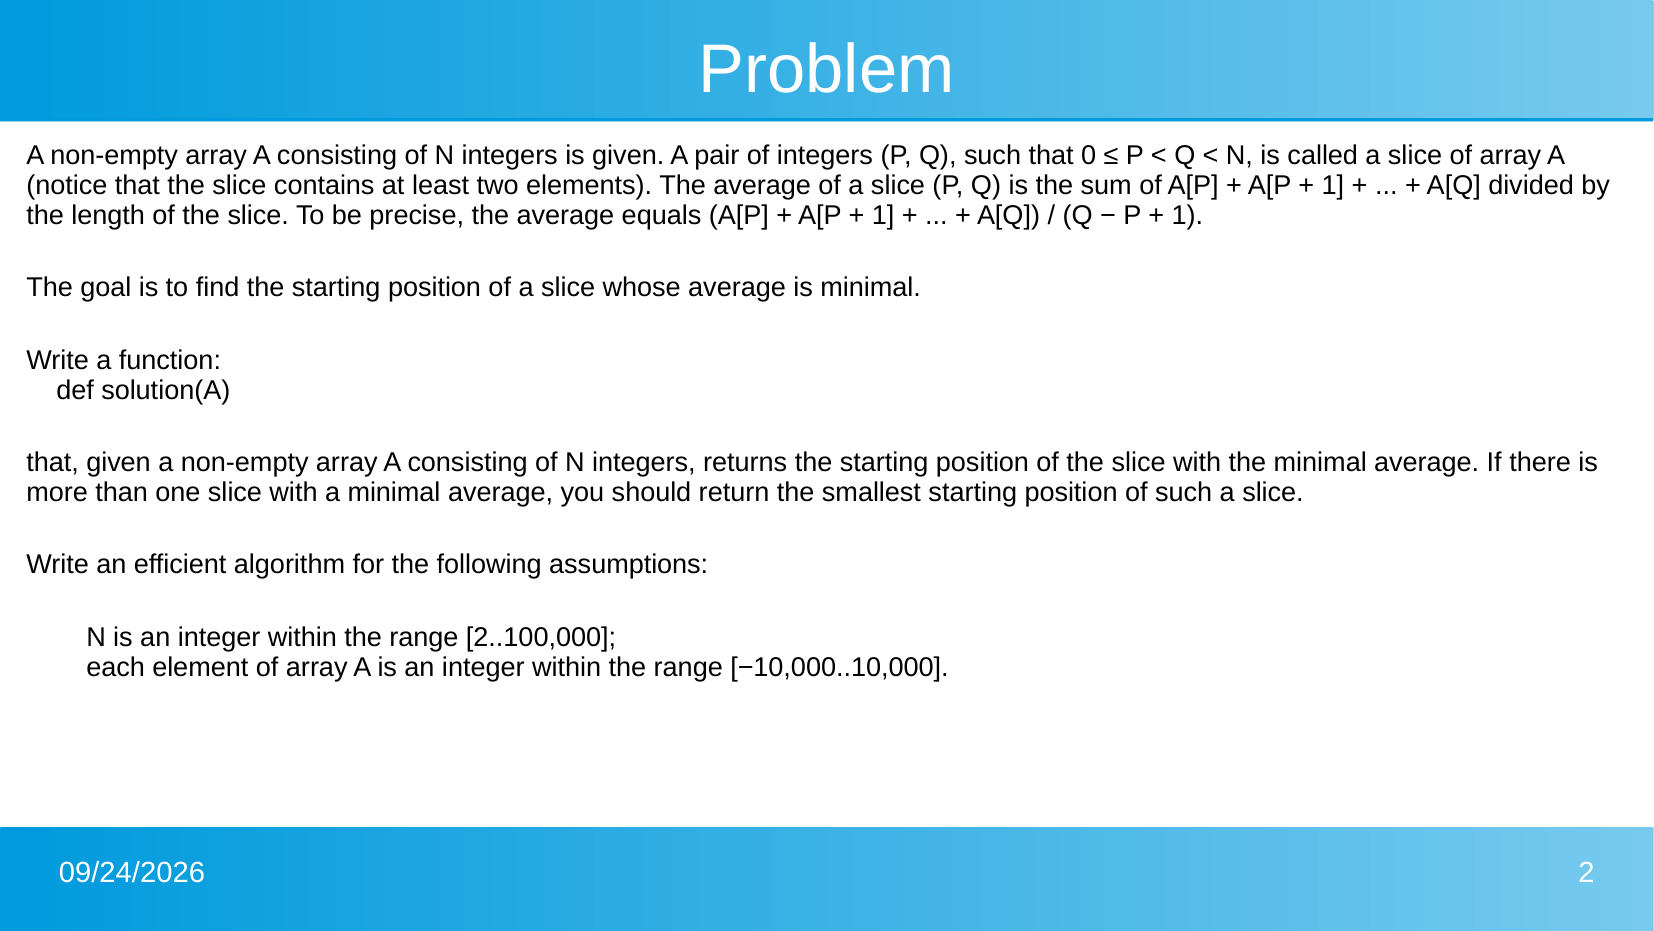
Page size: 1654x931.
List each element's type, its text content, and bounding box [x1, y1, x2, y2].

title Problem [59, 29, 1595, 108]
text_box A non-empty array A consisting of N integers is given. A pair of integers (P, Q), such that 0 ≤ P < Q < N, is called a slice of array A (notice that the slice contains at least two elements). The average of a slice (P, Q) is the sum of A[P] + A[P + 1] + ... + A[Q] divided by the length of the slice. To be precise, the average equals (A[P] + A[P + 1] + ... + A[Q]) / (Q − P + 1). The goal is to find the starting position of a slice whose average is minimal. Write a function: def solution(A) that, given a non-empty array A consisting of N integers, returns the starting position of the slice with the minimal average. If there is more than one slice with a minimal average, you should return the smallest starting position of such a slice. Write an efficient algorithm for the following assumptions: N is an integer within the range [2..100,000]; each element of array A is an integer within the range [−10,000..10,000]. [11, 132, 1625, 763]
